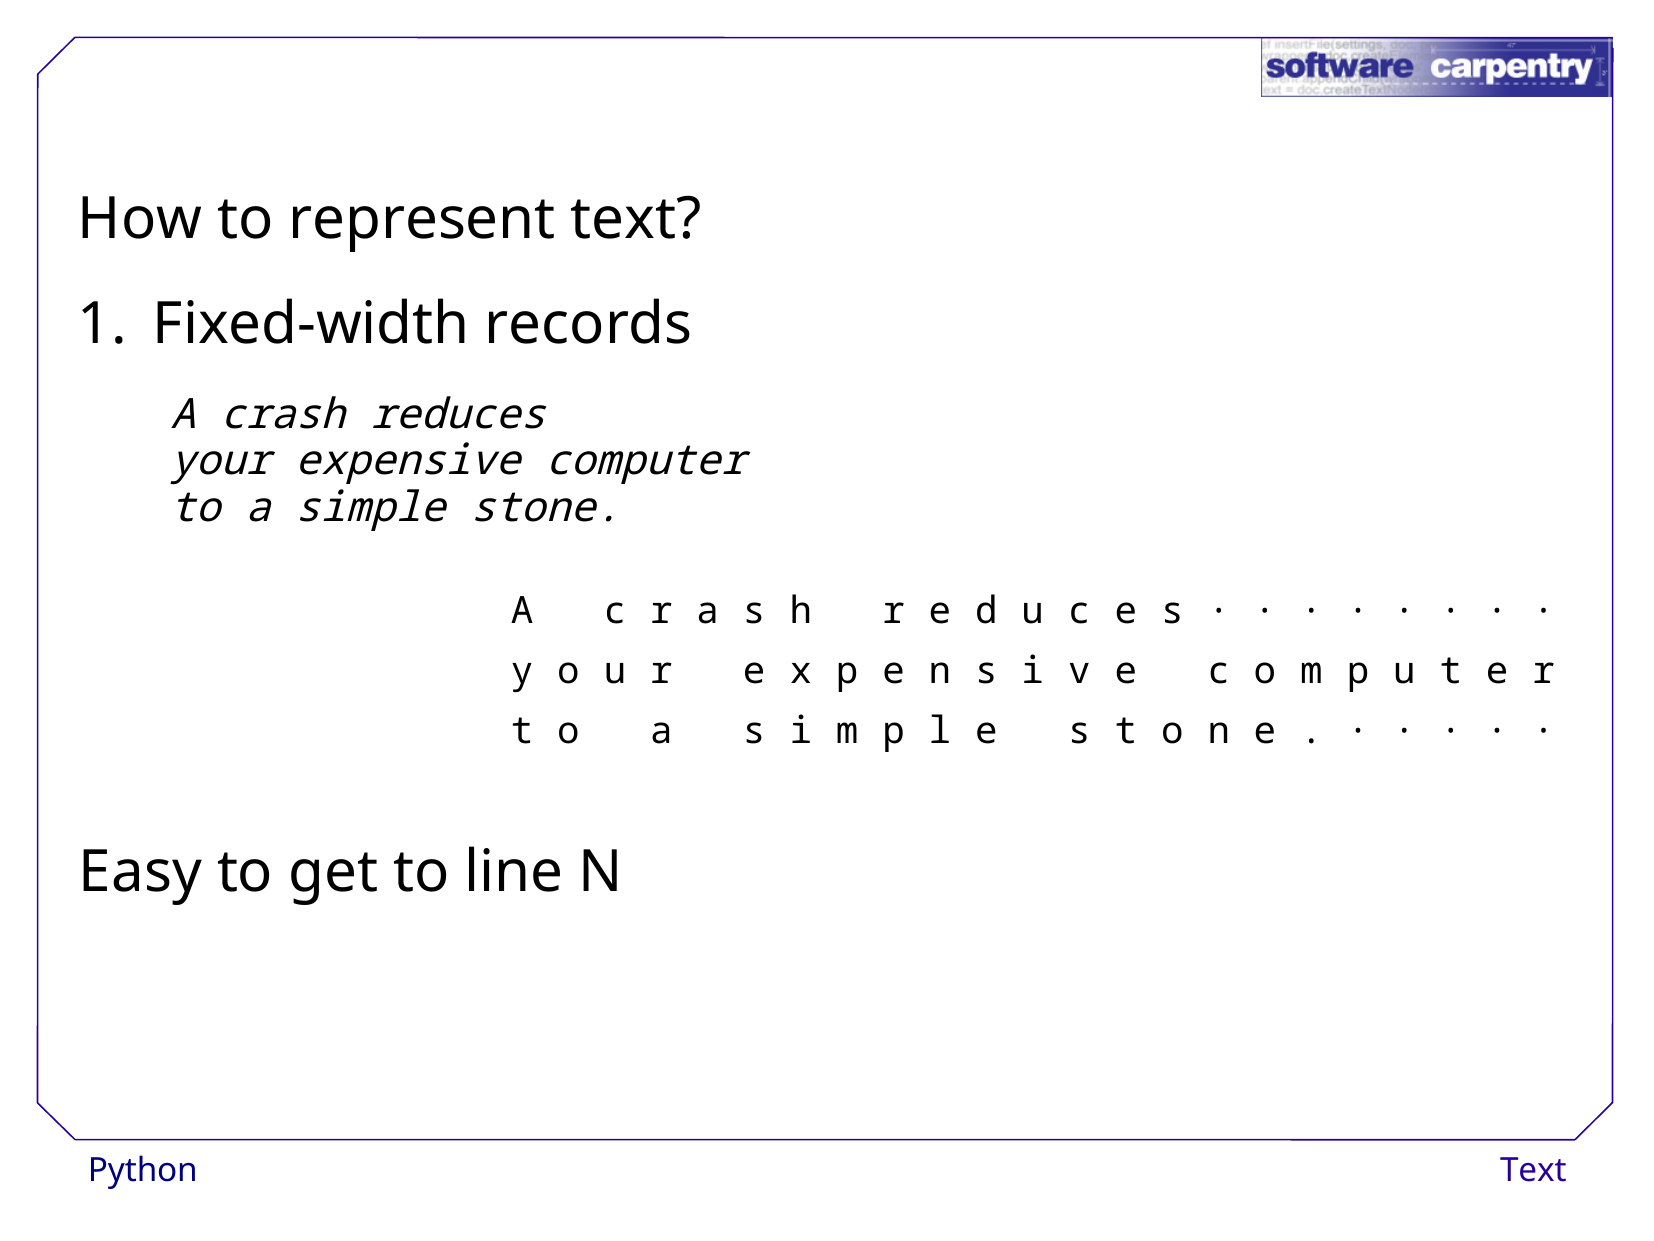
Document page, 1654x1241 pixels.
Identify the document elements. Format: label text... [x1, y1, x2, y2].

table_cell e [1100, 642, 1146, 703]
table_cell e [960, 703, 1007, 763]
text_box Easy to get to line N [64, 790, 789, 911]
table_cell · [1471, 703, 1518, 763]
picture [1261, 39, 1613, 97]
table_header e [914, 582, 960, 642]
table_header · [1378, 582, 1425, 642]
table_cell n [1193, 703, 1239, 763]
table_cell o [1239, 642, 1285, 703]
table_cell v [1053, 642, 1100, 703]
table_cell · [1518, 703, 1564, 763]
table_cell y [496, 642, 542, 703]
table_cell t [1425, 642, 1471, 703]
text_box How to represent text? 1. Fixed-width records [63, 137, 867, 364]
table_cell o [1146, 703, 1193, 763]
table_cell i [1007, 642, 1053, 703]
table_cell t [496, 703, 542, 763]
table_cell [1007, 703, 1053, 763]
table_header A [496, 582, 542, 642]
table_header r [635, 582, 682, 642]
table_cell n [914, 642, 960, 703]
table_cell o [542, 642, 589, 703]
table_cell · [1332, 703, 1378, 763]
table_header s [728, 582, 775, 642]
table_cell [589, 703, 635, 763]
table_cell e [1239, 703, 1285, 763]
table_header · [1332, 582, 1378, 642]
table_cell x [775, 642, 821, 703]
table_cell s [728, 703, 775, 763]
table_header e [1100, 582, 1146, 642]
table_cell [1146, 642, 1193, 703]
table_header · [1285, 582, 1332, 642]
table_cell p [867, 703, 914, 763]
table_header · [1471, 582, 1518, 642]
table_header · [1193, 582, 1239, 642]
table_cell u [1378, 642, 1425, 703]
table_header a [682, 582, 728, 642]
table_cell · [1425, 703, 1471, 763]
table_cell p [1332, 642, 1378, 703]
table_header · [1239, 582, 1285, 642]
table_cell r [635, 642, 682, 703]
table_header c [589, 582, 635, 642]
table_cell . [1285, 703, 1332, 763]
table_cell l [914, 703, 960, 763]
table_cell p [821, 642, 867, 703]
table_header c [1053, 582, 1100, 642]
table_header u [1007, 582, 1053, 642]
table_header [542, 582, 589, 642]
table_cell m [821, 703, 867, 763]
table_cell e [867, 642, 914, 703]
table_header [821, 582, 867, 642]
table_cell · [1378, 703, 1425, 763]
table_cell m [1285, 642, 1332, 703]
table_cell [682, 703, 728, 763]
table_header s [1146, 582, 1193, 642]
table_cell a [635, 703, 682, 763]
table_cell s [960, 642, 1007, 703]
table_cell c [1193, 642, 1239, 703]
table_header r [867, 582, 914, 642]
table_header · [1518, 582, 1564, 642]
table_cell t [1100, 703, 1146, 763]
table_cell e [728, 642, 775, 703]
table_cell [682, 642, 728, 703]
table_cell o [542, 703, 589, 763]
table_cell e [1471, 642, 1518, 703]
table_header · [1425, 582, 1471, 642]
table_header d [960, 582, 1007, 642]
text_box A crash reduces your expensive computer to a simple stone. [155, 383, 676, 545]
table_cell u [589, 642, 635, 703]
table_cell r [1518, 642, 1564, 703]
table_header h [775, 582, 821, 642]
table_cell s [1053, 703, 1100, 763]
table_cell i [775, 703, 821, 763]
